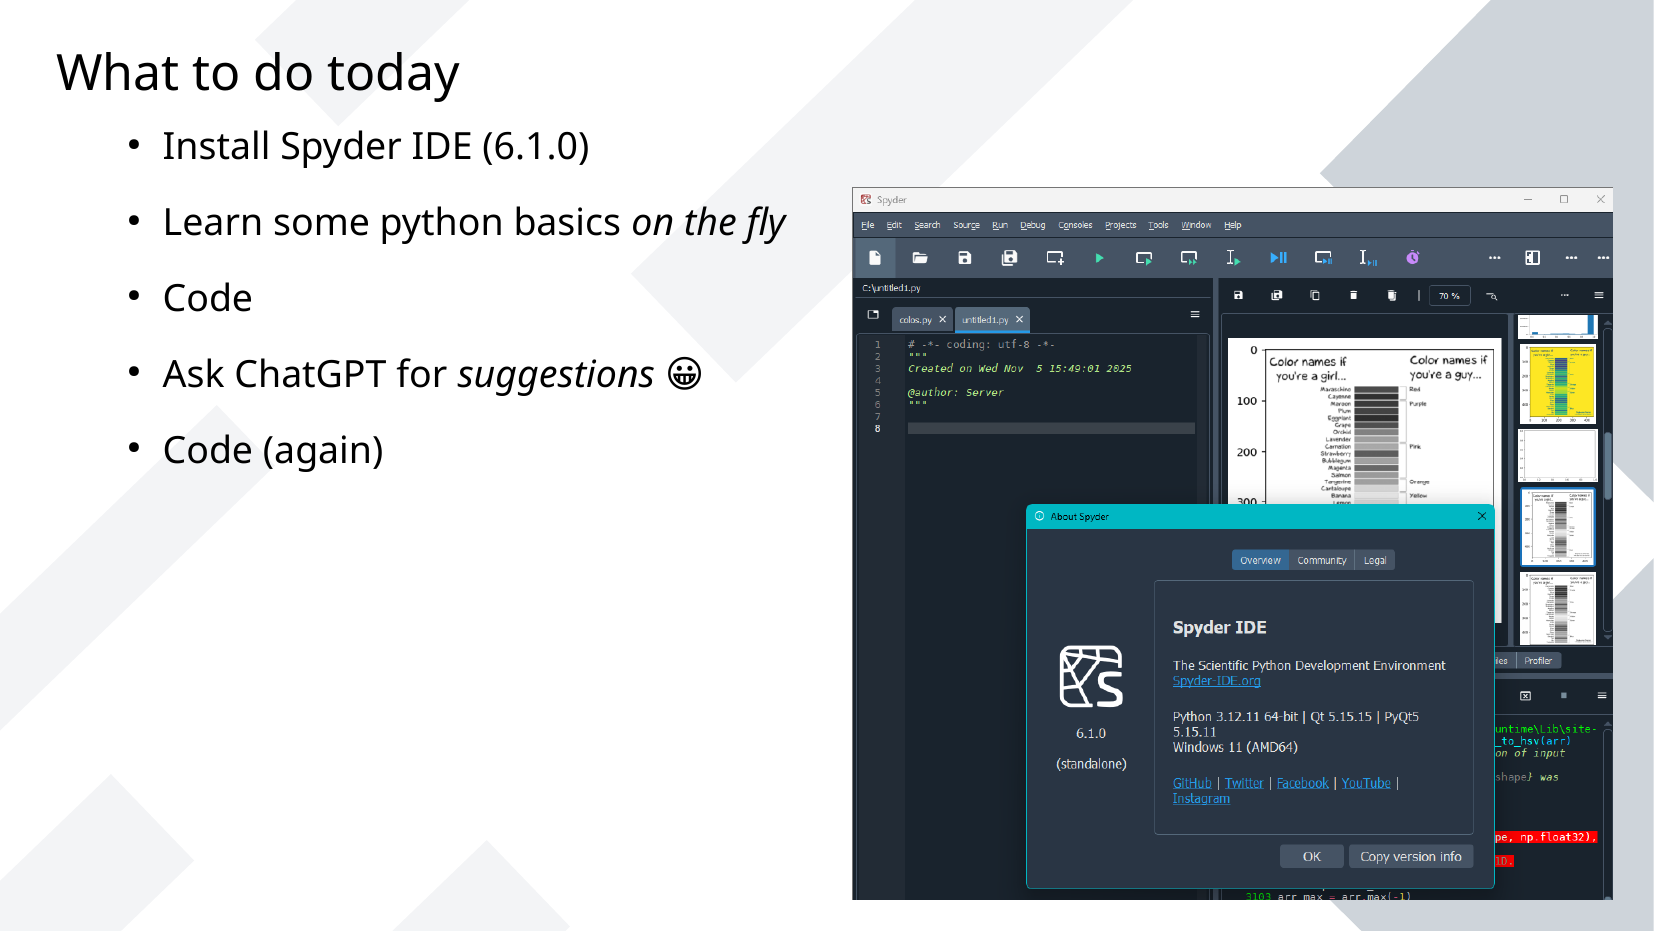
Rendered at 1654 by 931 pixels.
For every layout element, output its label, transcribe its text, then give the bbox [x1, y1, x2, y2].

picture [852, 187, 1613, 901]
text_box Install Spyder IDE (6.1.0) Learn some python basics on the fly Code Ask ChatGPT for suggestions 😀 Code (again) [112, 112, 1576, 482]
text_box What to do today [41, 29, 863, 113]
